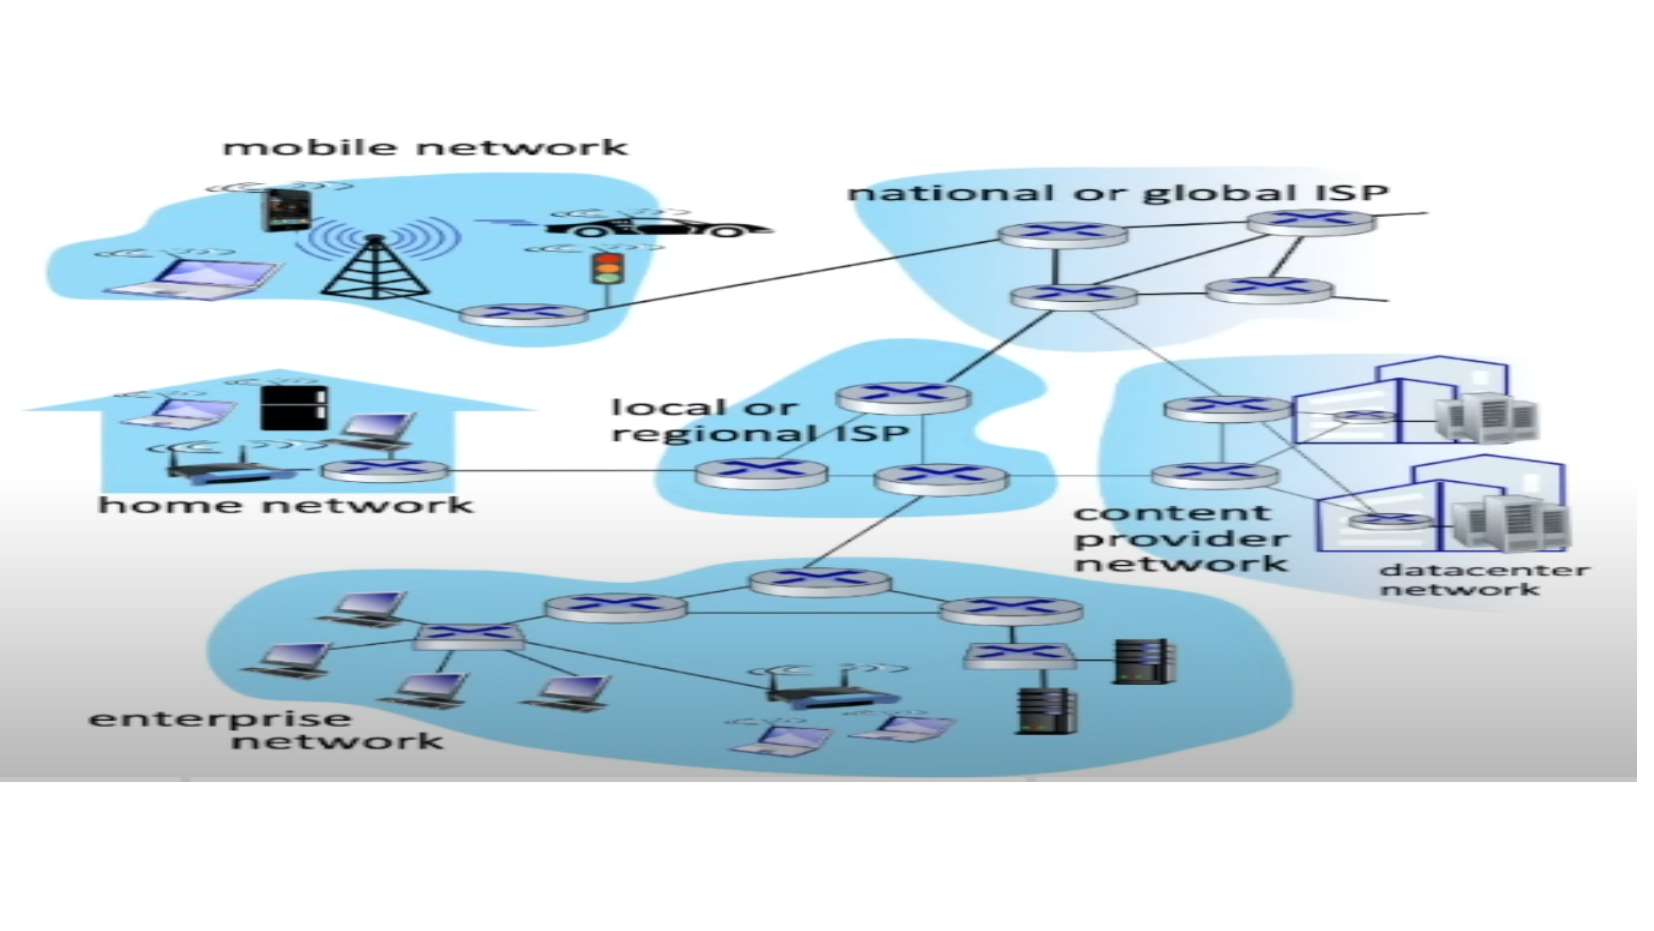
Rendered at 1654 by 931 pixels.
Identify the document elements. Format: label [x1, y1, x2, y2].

picture [0, 121, 1637, 782]
